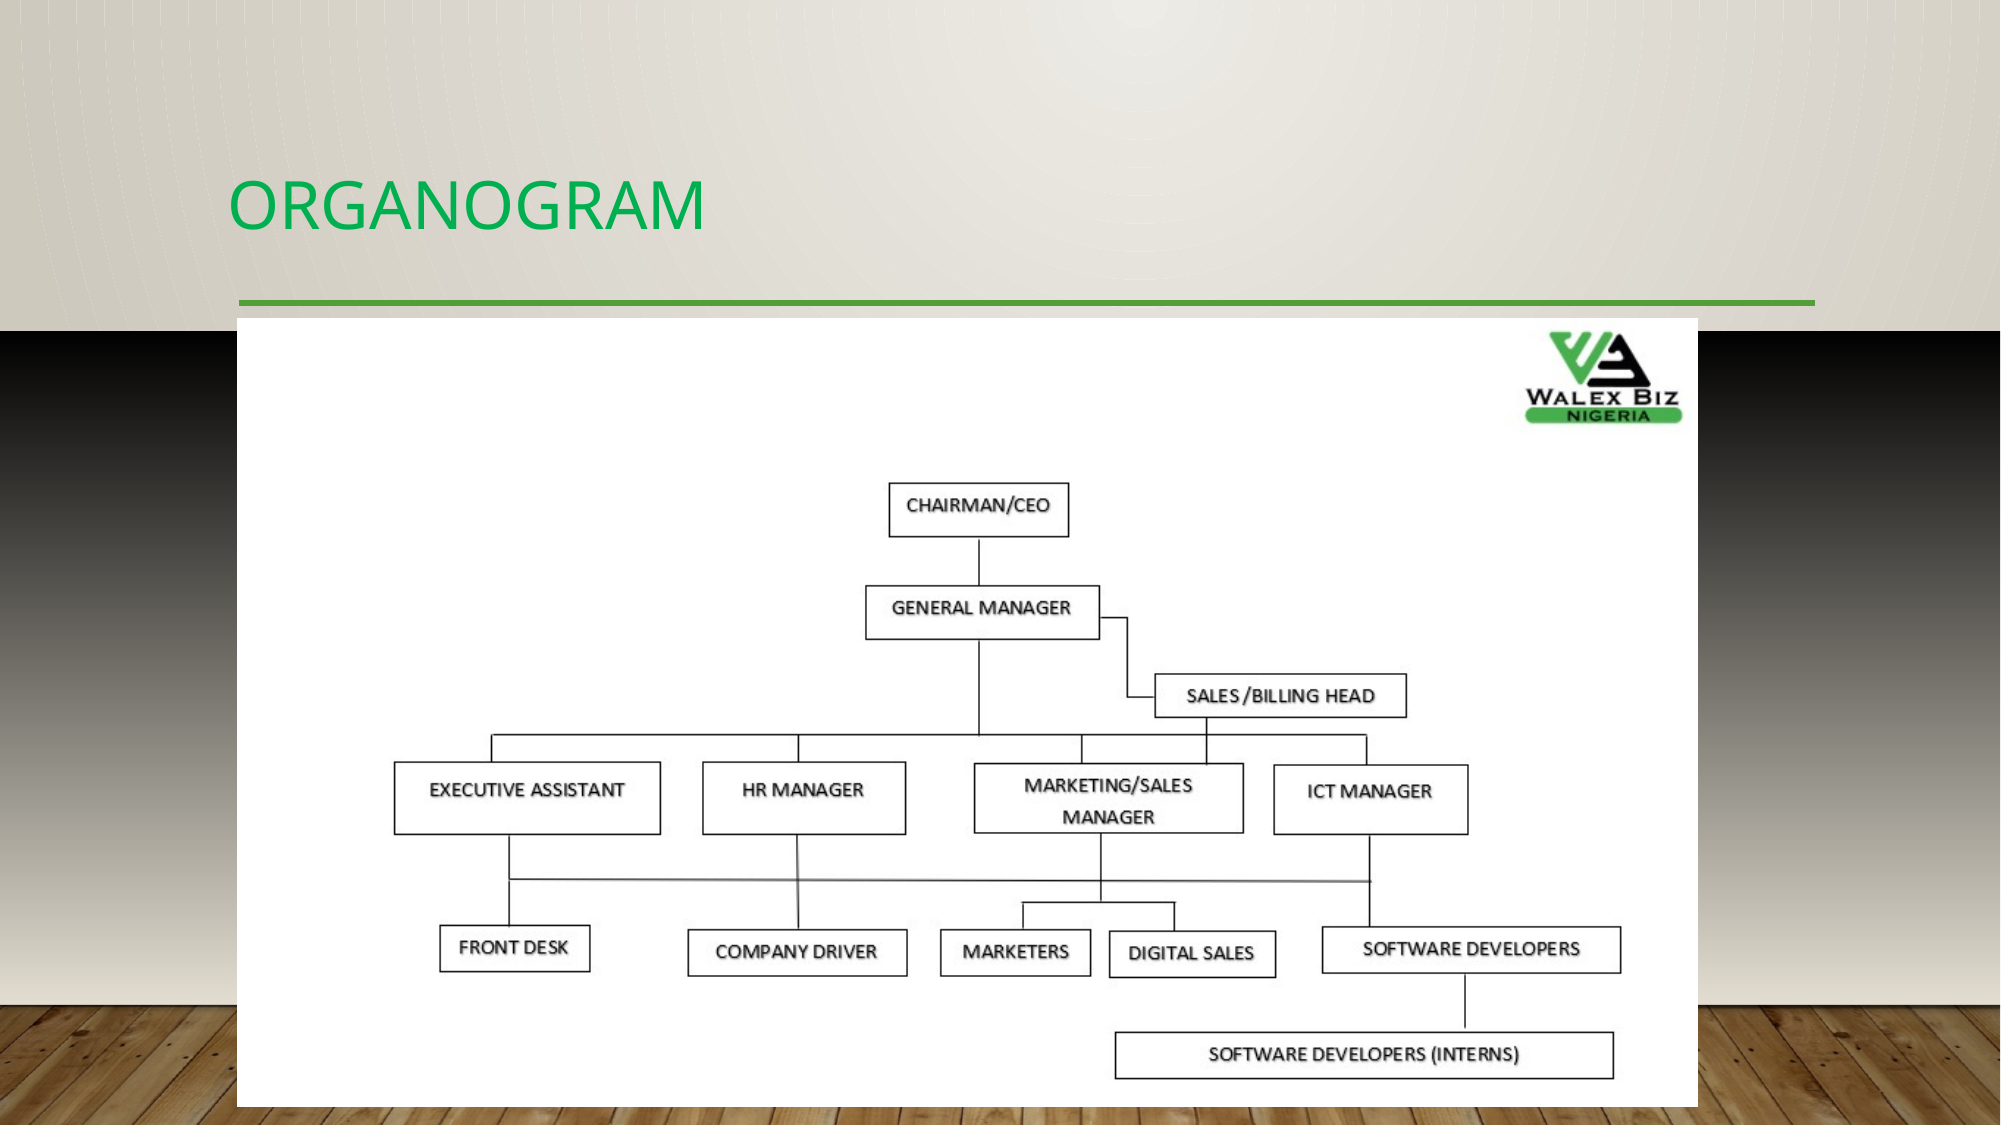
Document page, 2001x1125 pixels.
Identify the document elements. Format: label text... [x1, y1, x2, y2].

title ORGANOGRAM [212, 164, 1788, 259]
picture [237, 318, 1698, 1107]
